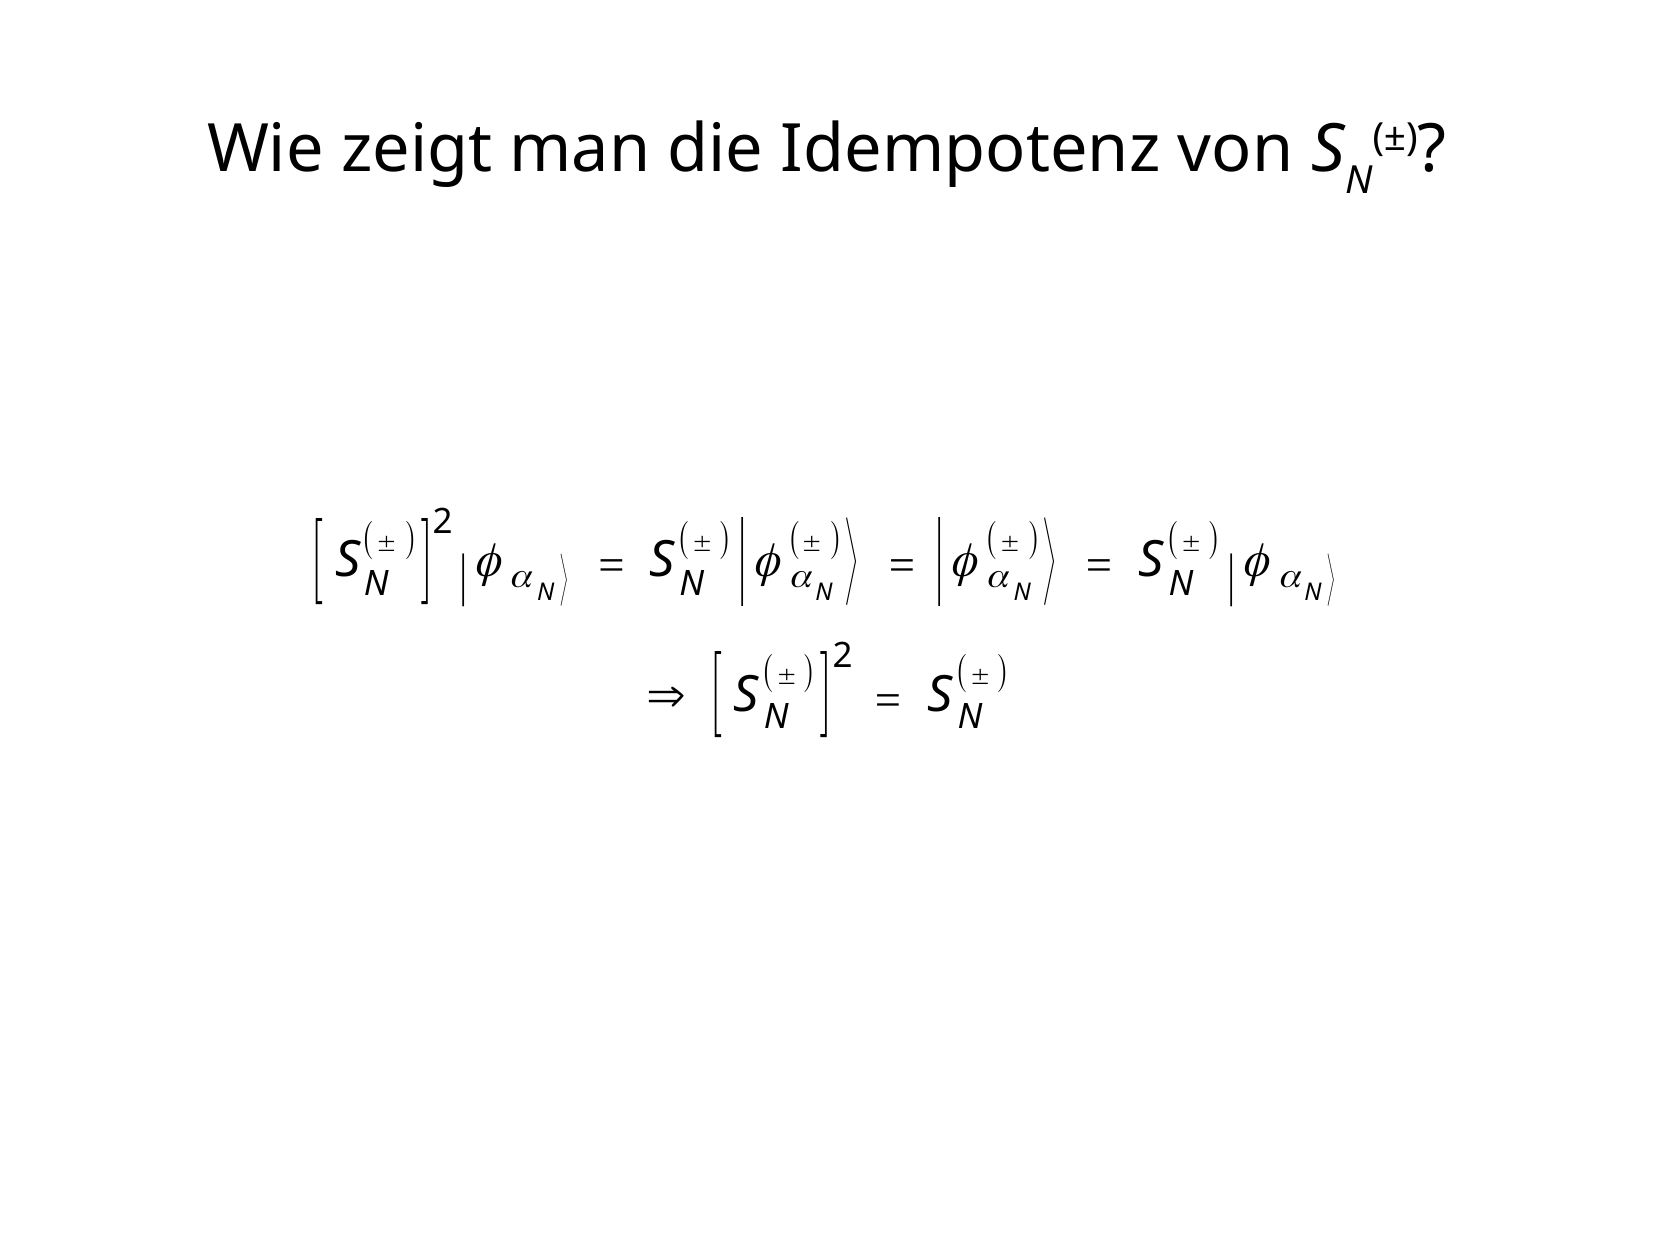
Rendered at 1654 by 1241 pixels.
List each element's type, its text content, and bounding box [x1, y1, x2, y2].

chart [307, 500, 1346, 740]
title Wie zeigt man die Idempotenz von SN(±)? [82, 49, 1571, 257]
